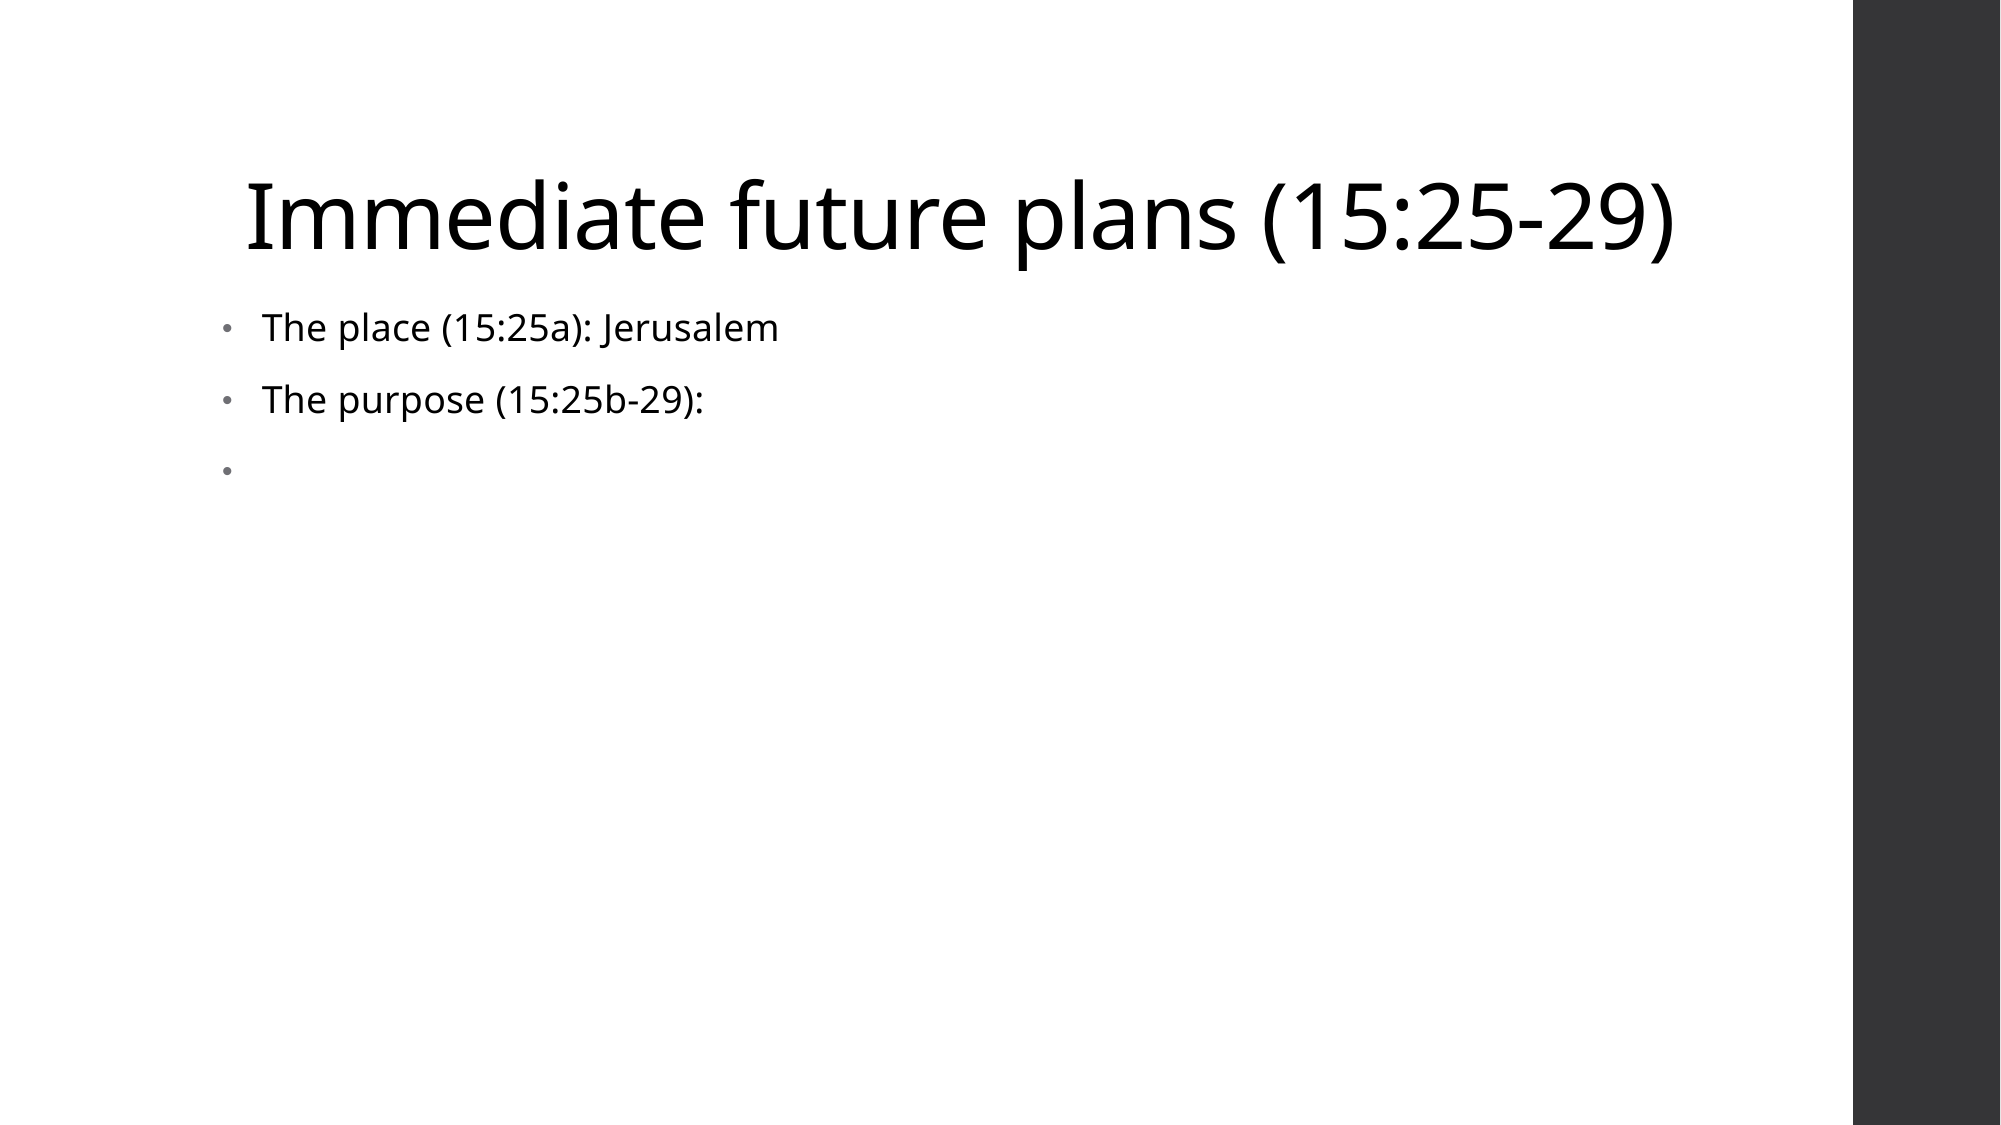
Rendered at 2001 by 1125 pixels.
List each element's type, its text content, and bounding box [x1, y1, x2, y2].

title Immediate future plans (15:25-29) [206, 60, 1797, 278]
list The place (15:25a): Jerusalem The purpose (15:25b-29): [206, 299, 1617, 1014]
